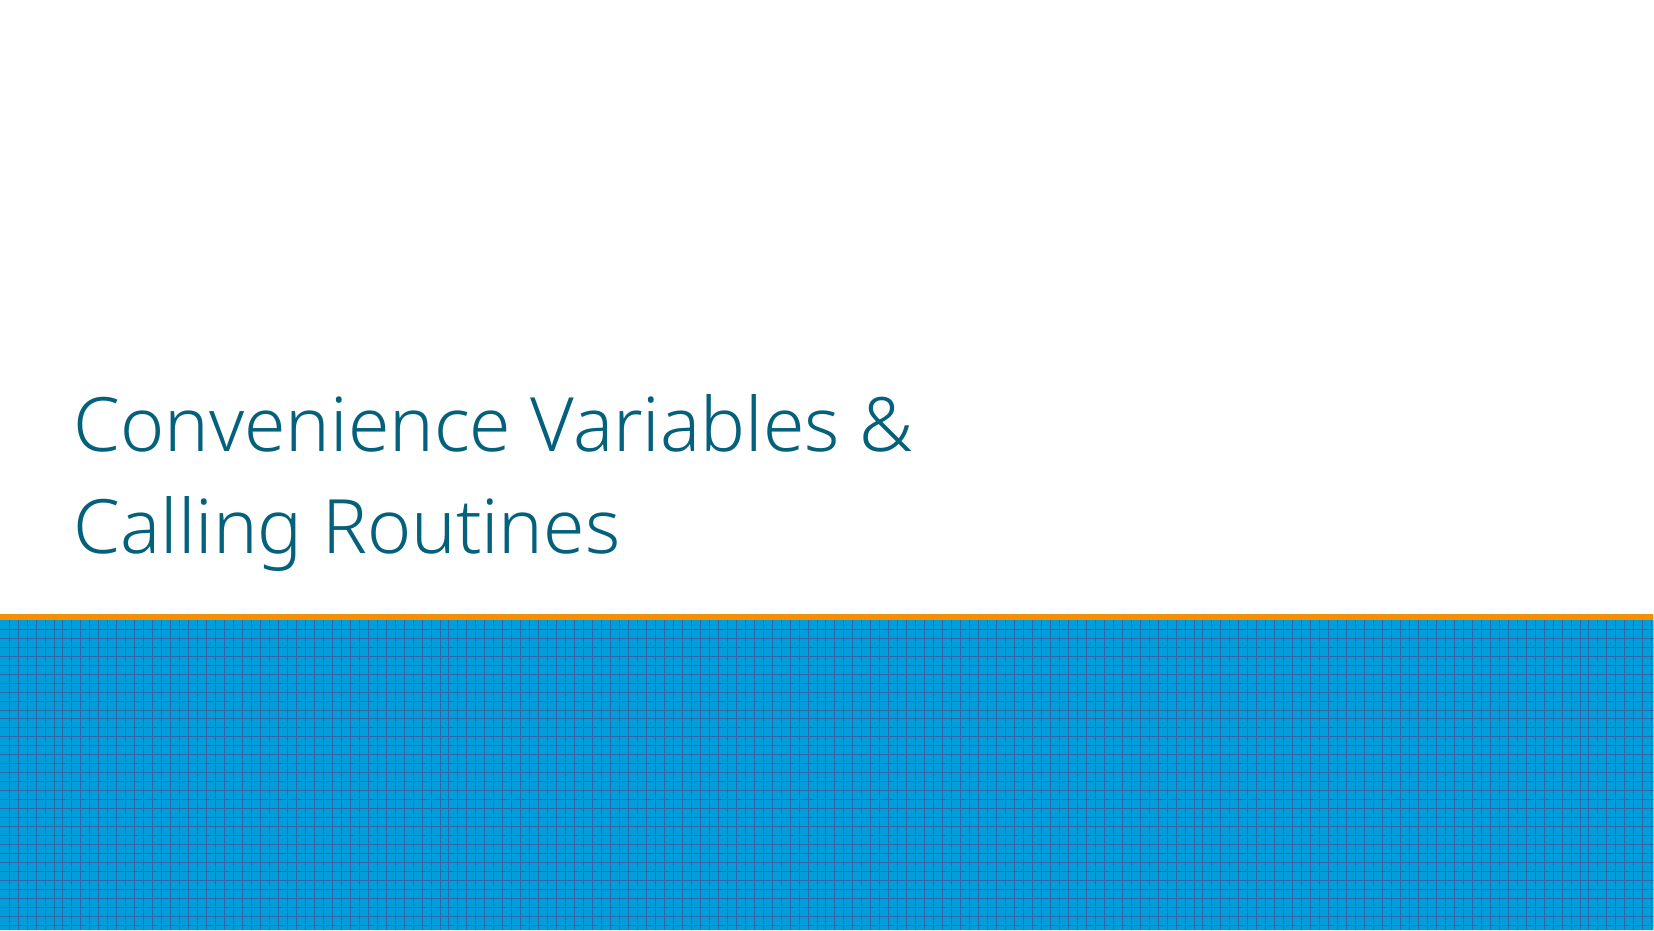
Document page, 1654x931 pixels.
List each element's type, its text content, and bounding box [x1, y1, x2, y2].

title Convenience Variables & Calling Routines [73, 44, 1551, 576]
